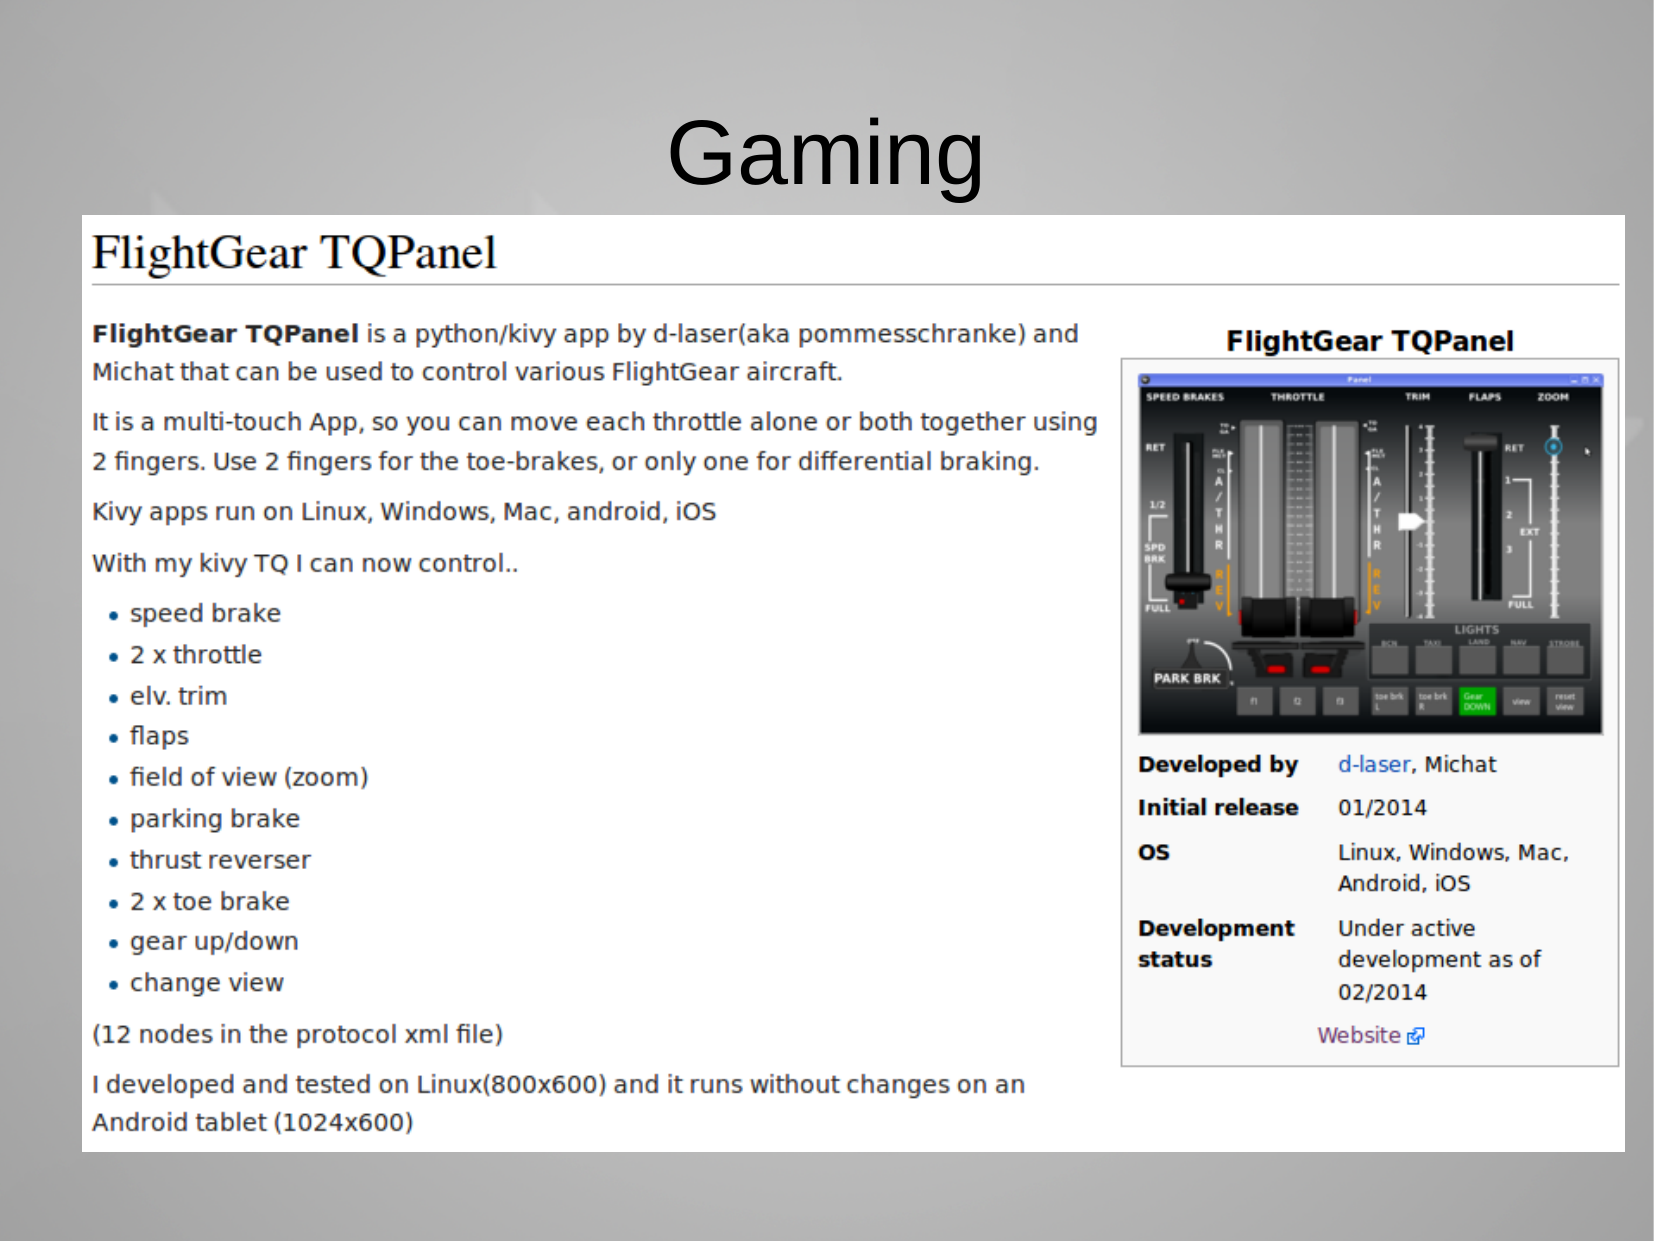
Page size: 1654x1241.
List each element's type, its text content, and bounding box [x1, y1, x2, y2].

picture [0, 0, 1654, 1241]
title Gaming [82, 49, 1571, 215]
